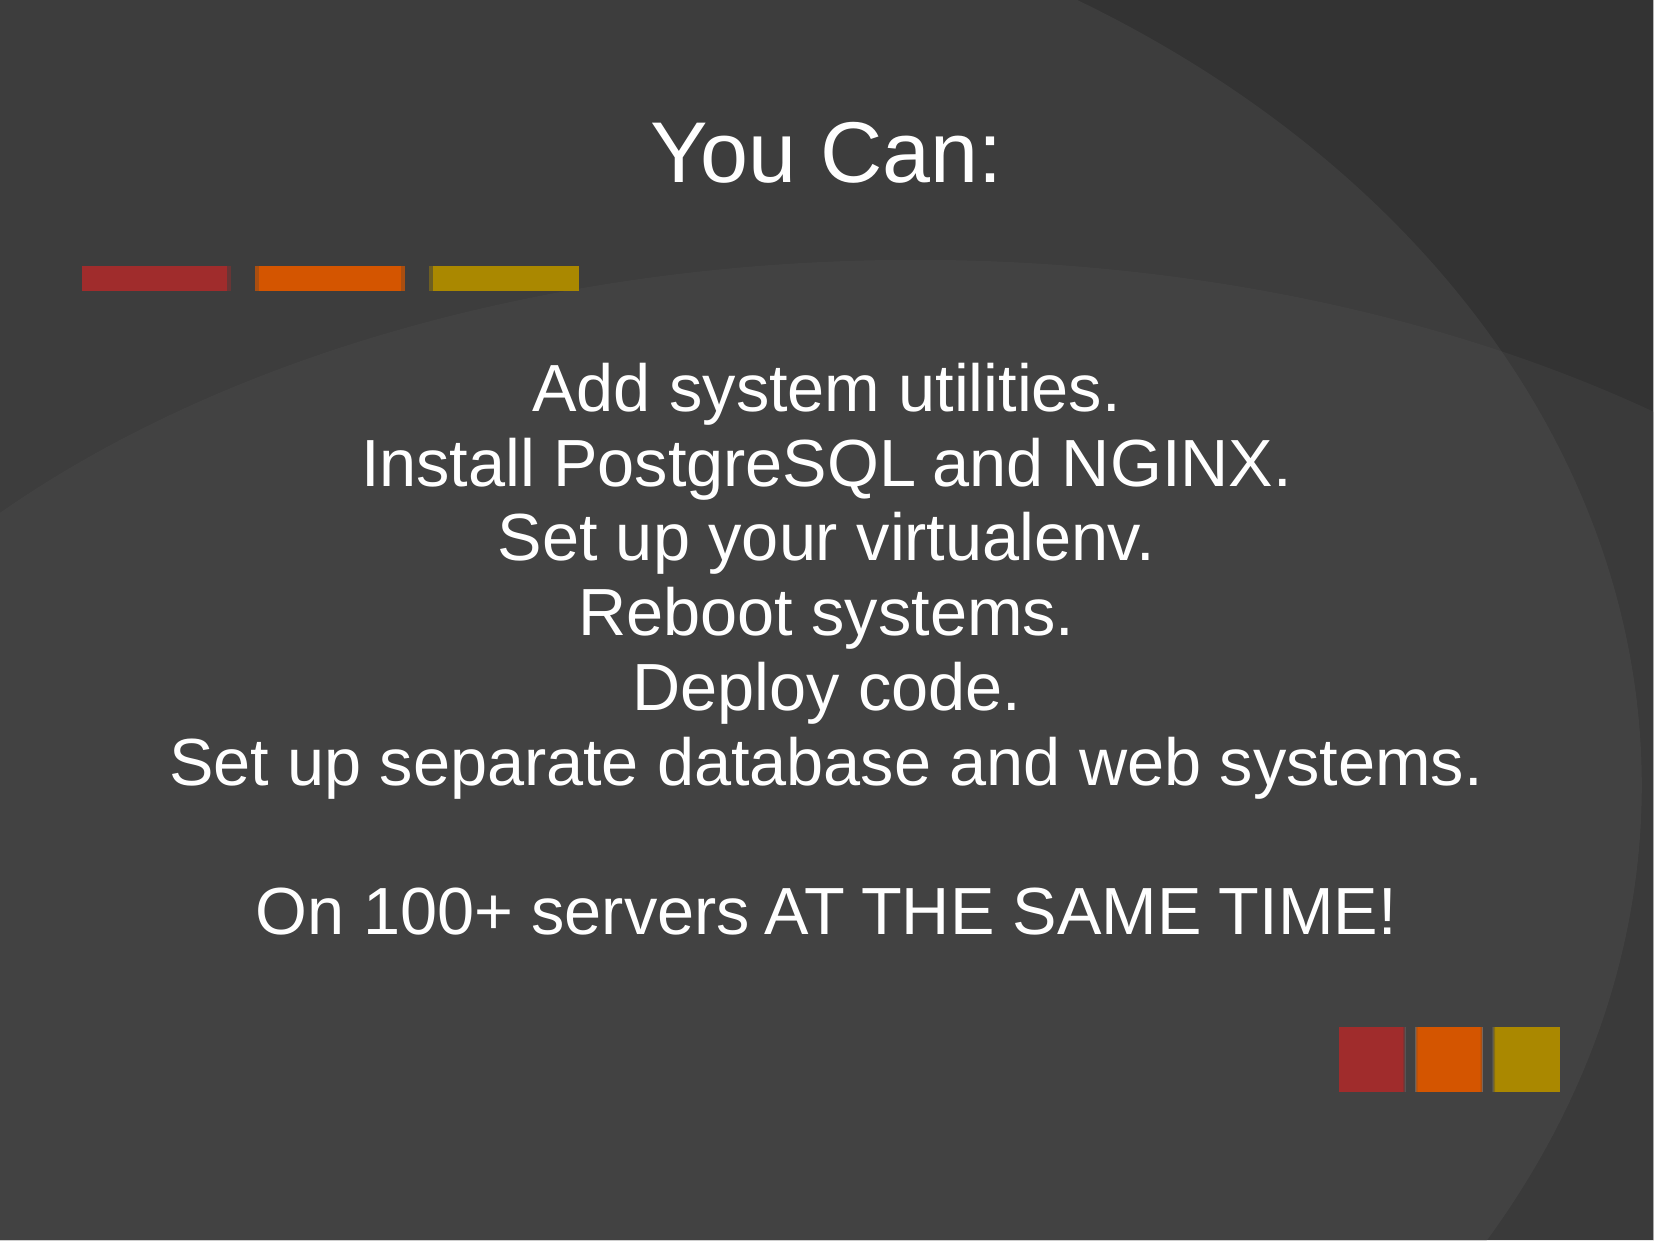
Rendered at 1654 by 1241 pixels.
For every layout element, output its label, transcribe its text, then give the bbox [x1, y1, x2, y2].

picture [82, 266, 579, 290]
picture [1339, 1027, 1560, 1092]
subtitle Add system utilities. Install PostgreSQL and NGINX. Set up your virtualenv. Reboot systems. Deploy code. Set up separate database and web systems. On 100+ servers AT THE SAME TIME! [82, 290, 1571, 1010]
title You Can: [82, 49, 1571, 257]
